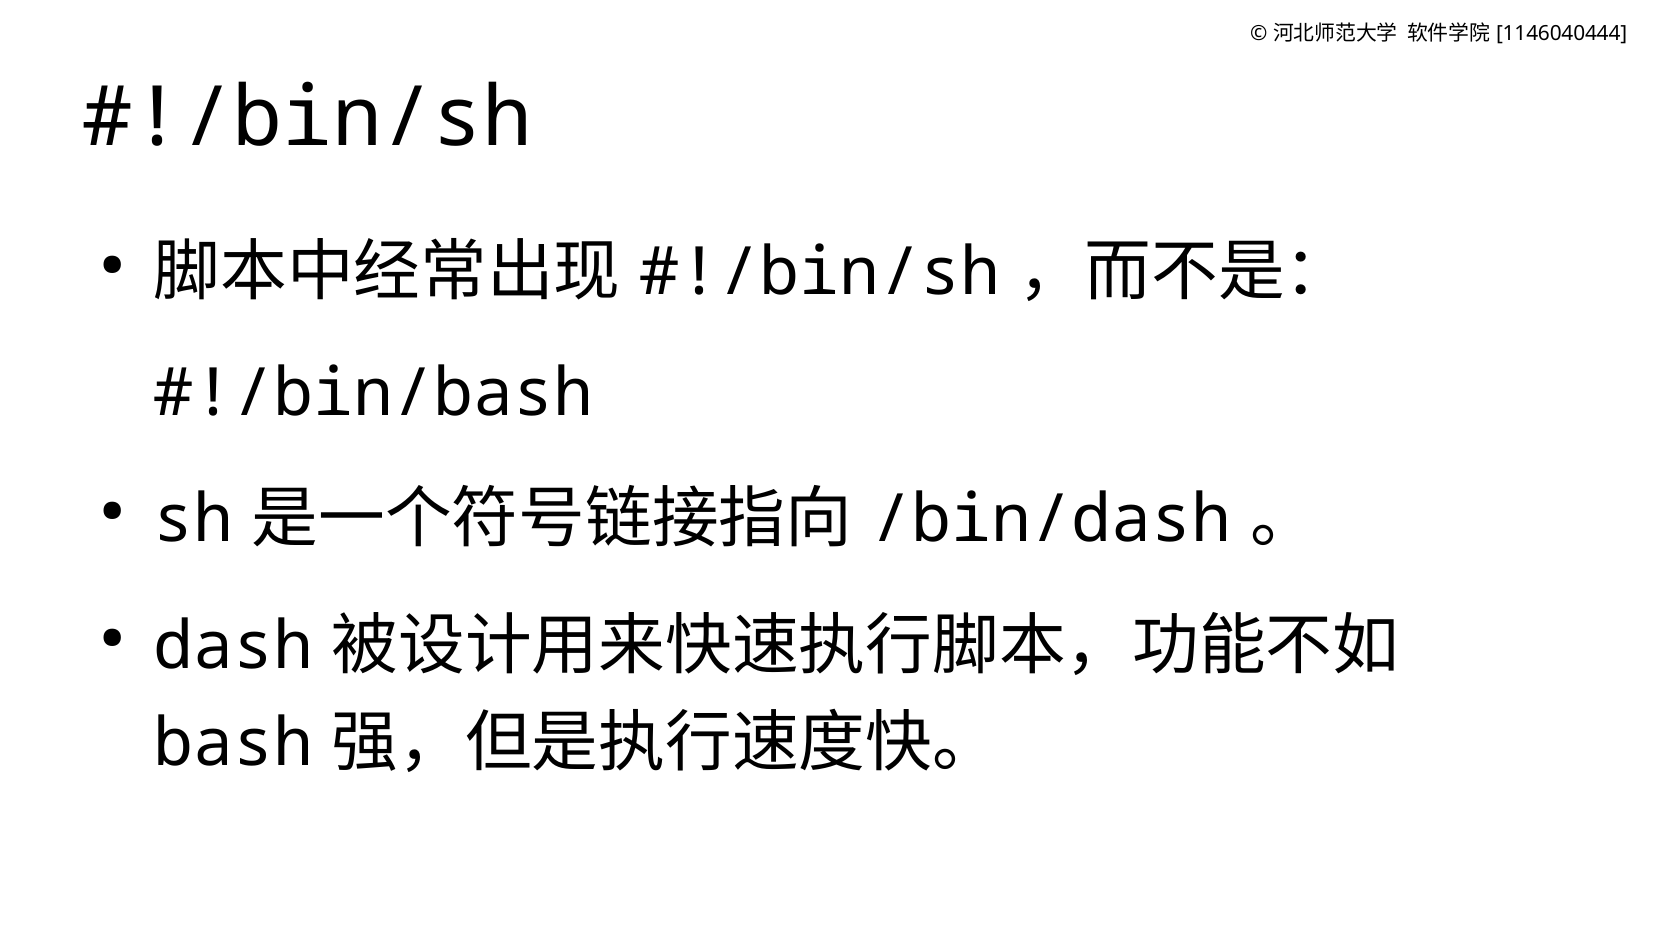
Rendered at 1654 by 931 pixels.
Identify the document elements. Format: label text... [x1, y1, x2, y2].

title #!/bin/sh [82, 37, 1571, 189]
list 脚本中经常出现#!/bin/sh，而不是： #!/bin/bash sh是一个符号链接指向/bin/dash。 dash被设计用来快速执行脚本，功能不如bash强，但是执行速度快。 [82, 217, 1571, 815]
